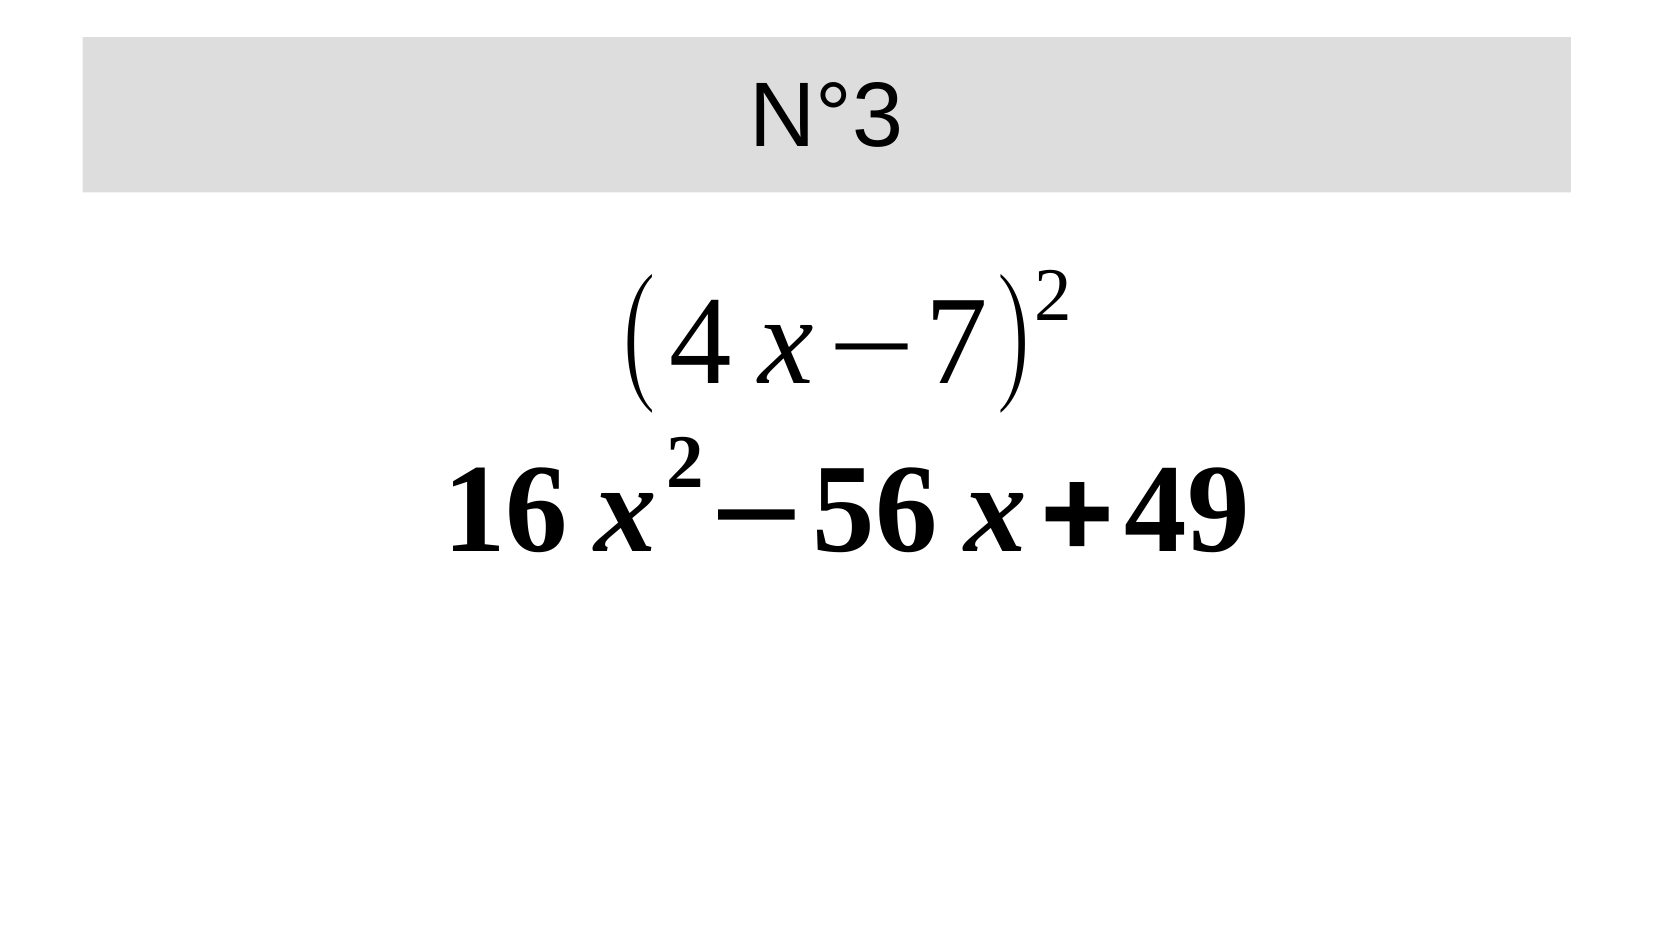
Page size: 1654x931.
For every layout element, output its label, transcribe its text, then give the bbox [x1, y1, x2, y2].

title N°3 [82, 37, 1571, 193]
chart [437, 252, 1258, 579]
